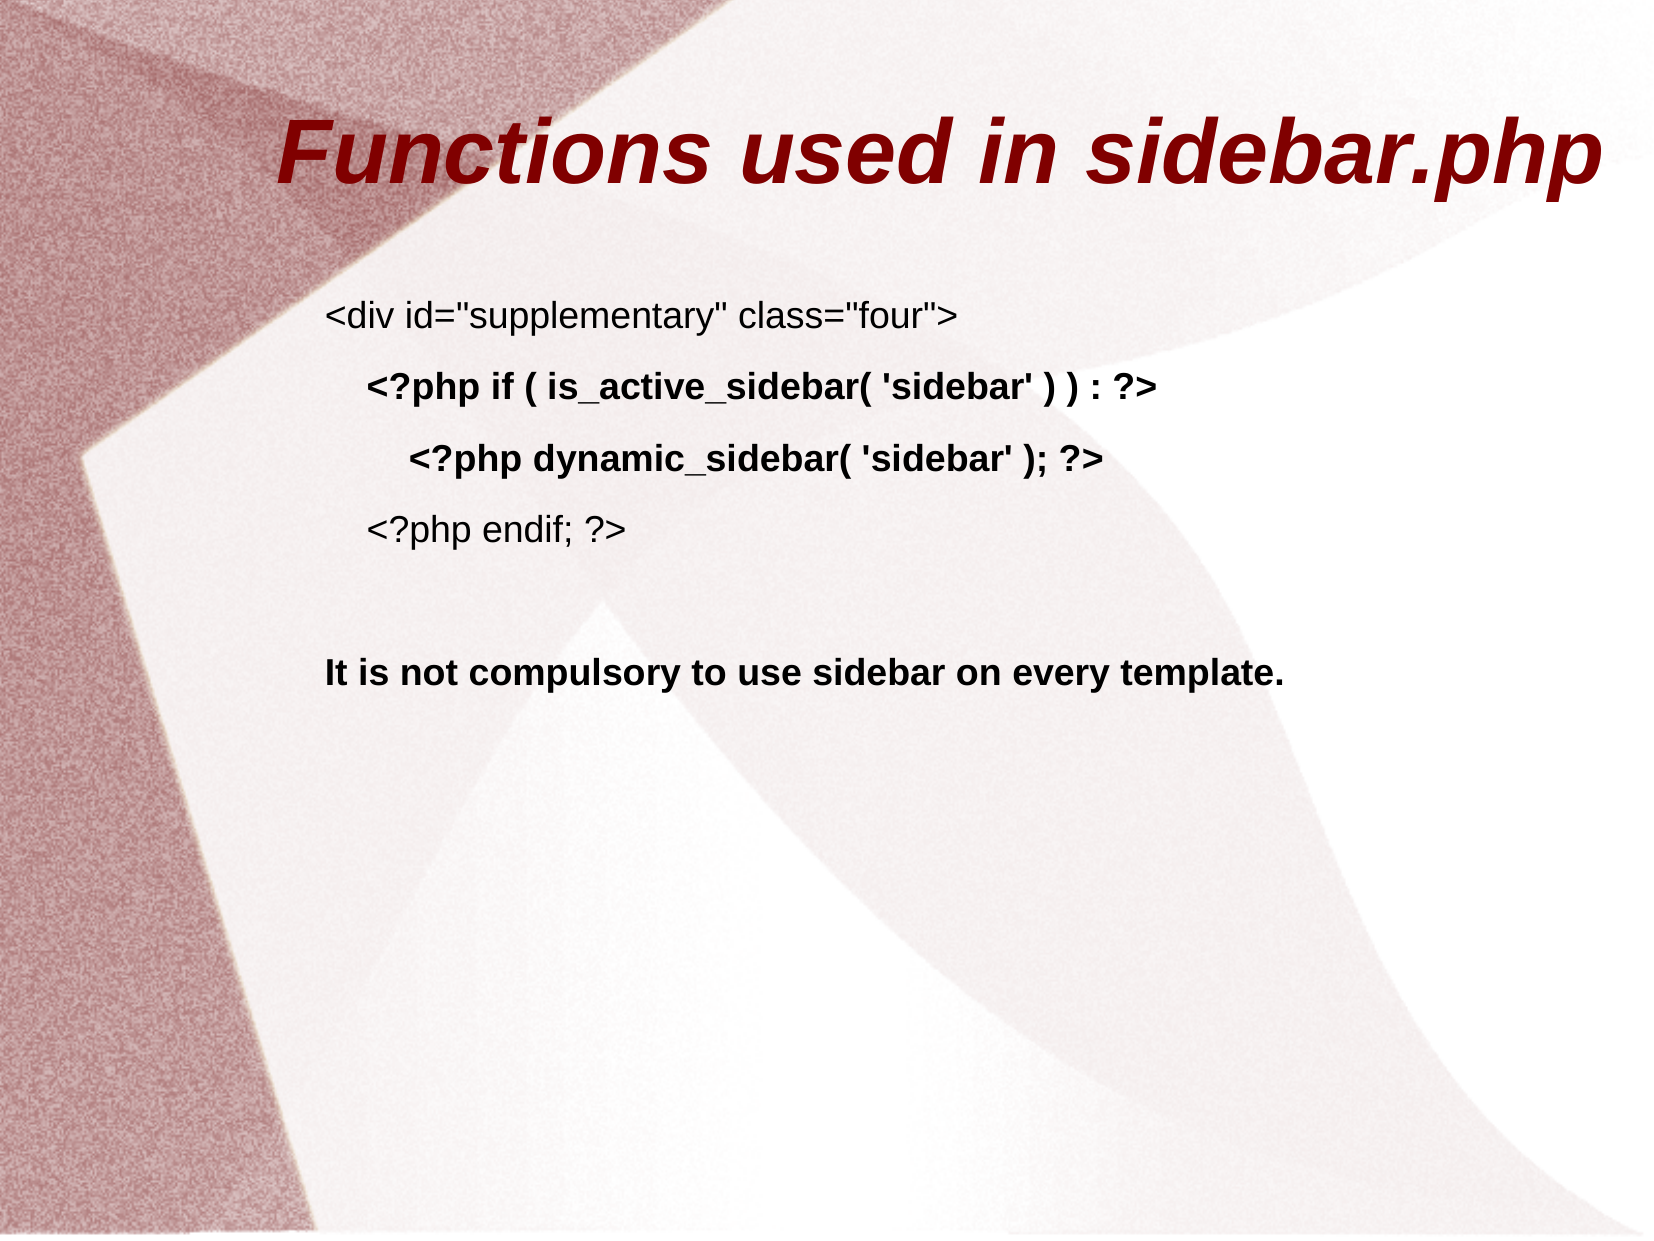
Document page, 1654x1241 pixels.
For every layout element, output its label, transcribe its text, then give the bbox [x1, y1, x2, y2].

list <div id="supplementary" class="four"> <?php if ( is_active_sidebar( 'sidebar' ) ) : ?> <?php dynamic_sidebar( 'sidebar' ); ?> <?php endif; ?> It is not compulsory to use sidebar on every template. [324, 290, 1600, 916]
title Functions used in sidebar.php [165, 49, 1606, 257]
picture [0, 0, 1654, 1241]
